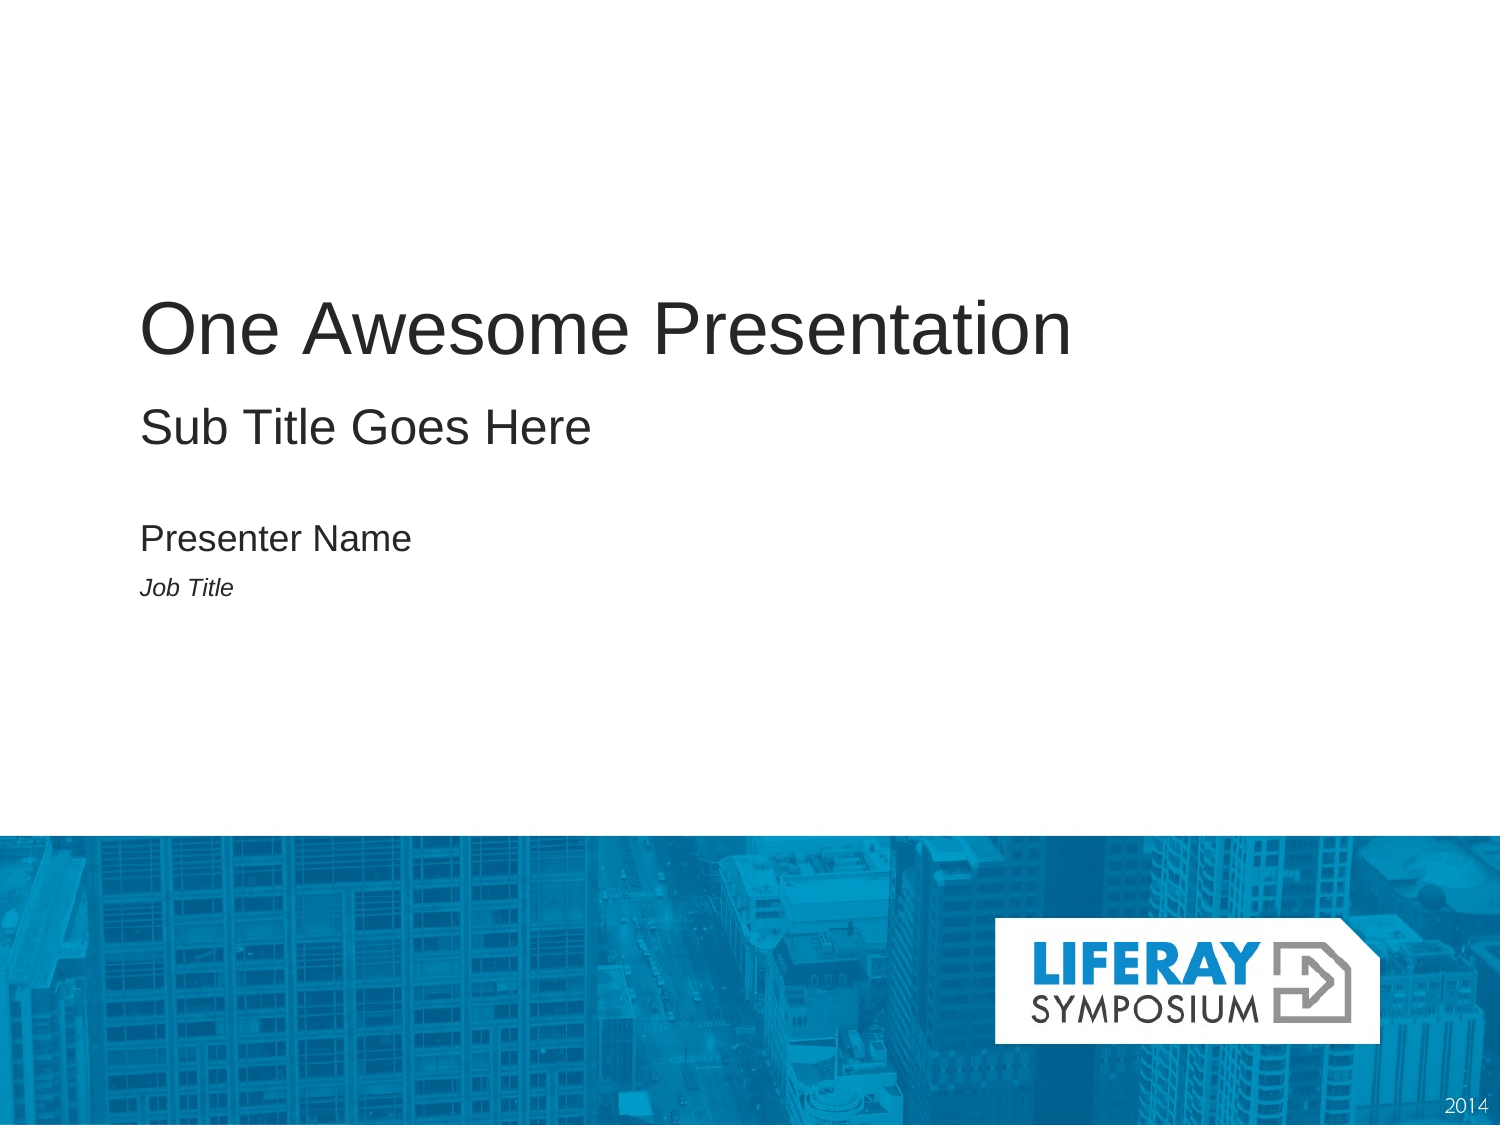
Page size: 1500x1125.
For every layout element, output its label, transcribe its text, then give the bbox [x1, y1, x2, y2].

picture [1459, 1098, 1466, 1111]
picture [0, 0, 1500, 836]
picture [1479, 1105, 1486, 1111]
text_box One Awesome Presentation Sub Title Goes Here Presenter Name Job Title [124, 271, 1288, 610]
picture [995, 917, 1381, 1046]
